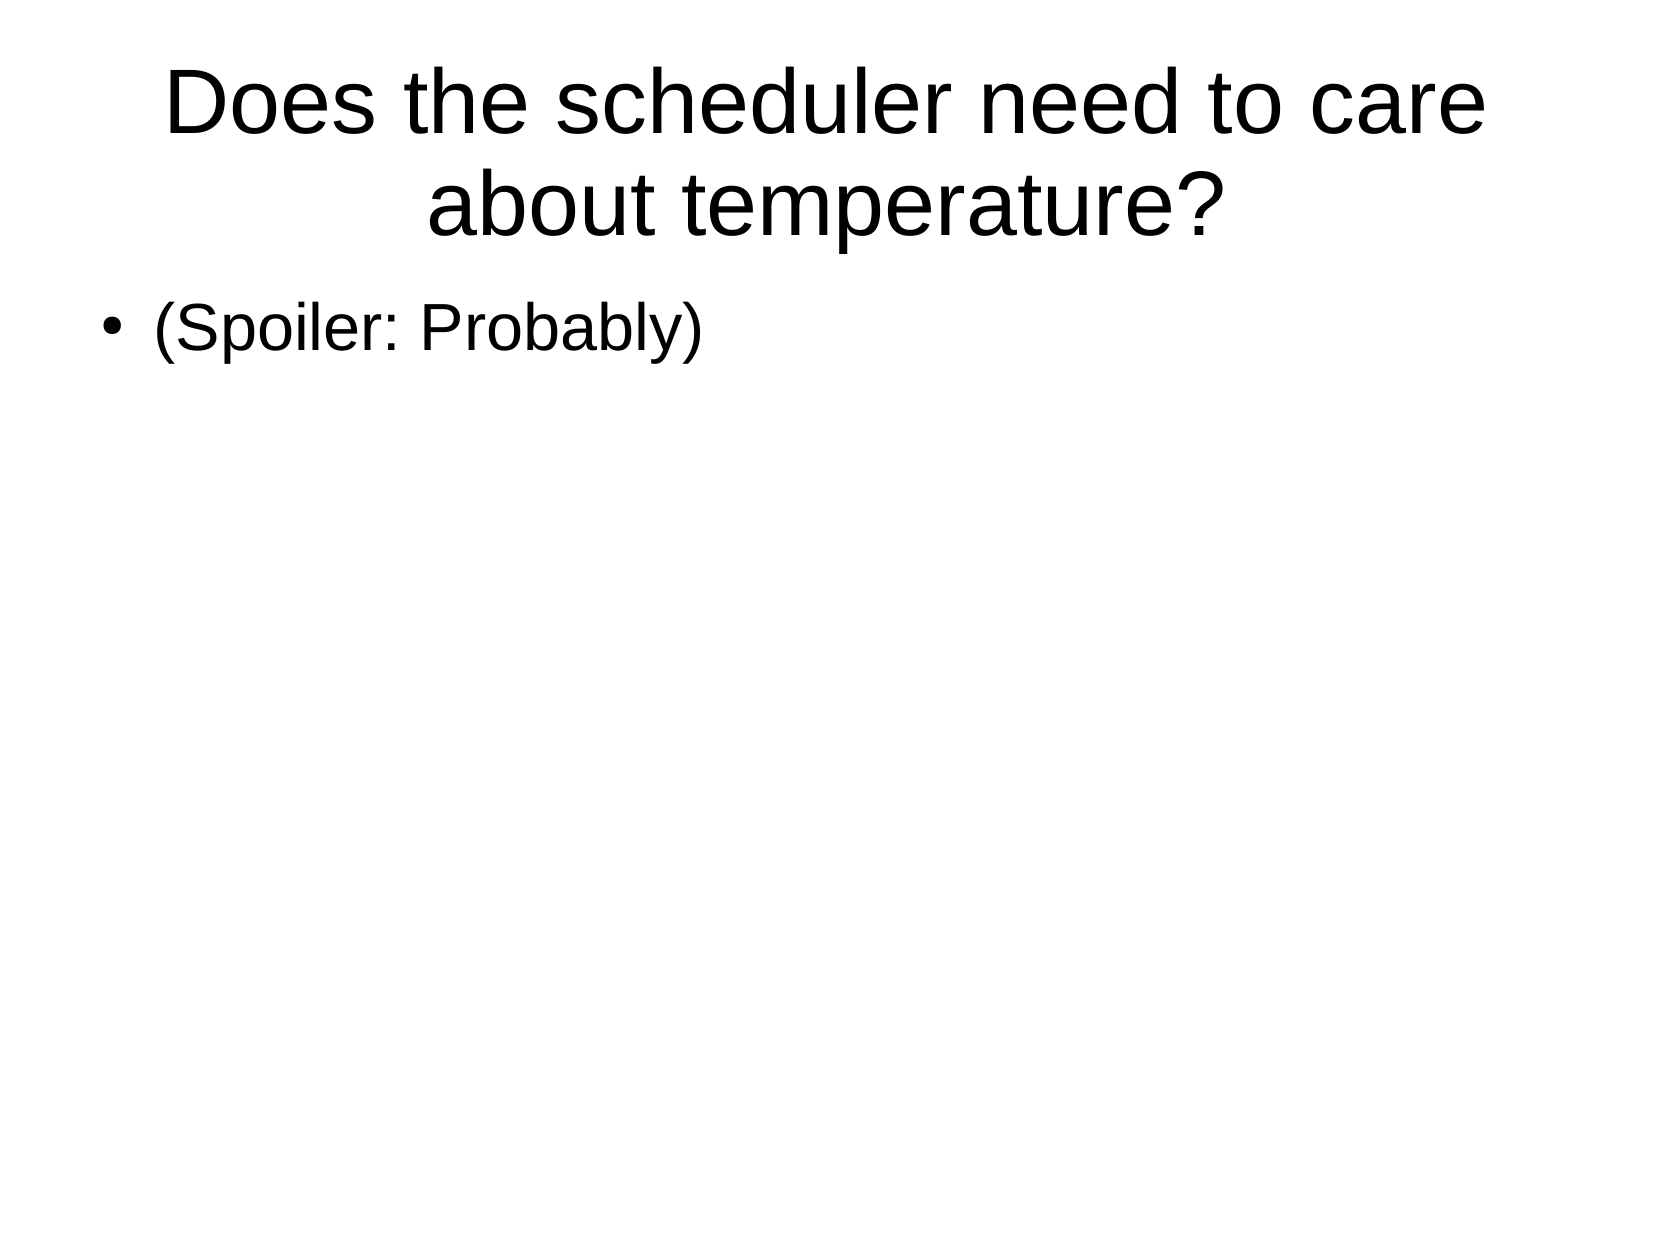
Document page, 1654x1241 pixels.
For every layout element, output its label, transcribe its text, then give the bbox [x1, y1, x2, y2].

title Does the scheduler need to care about temperature? [82, 49, 1571, 257]
list (Spoiler: Probably) [82, 290, 1571, 1109]
